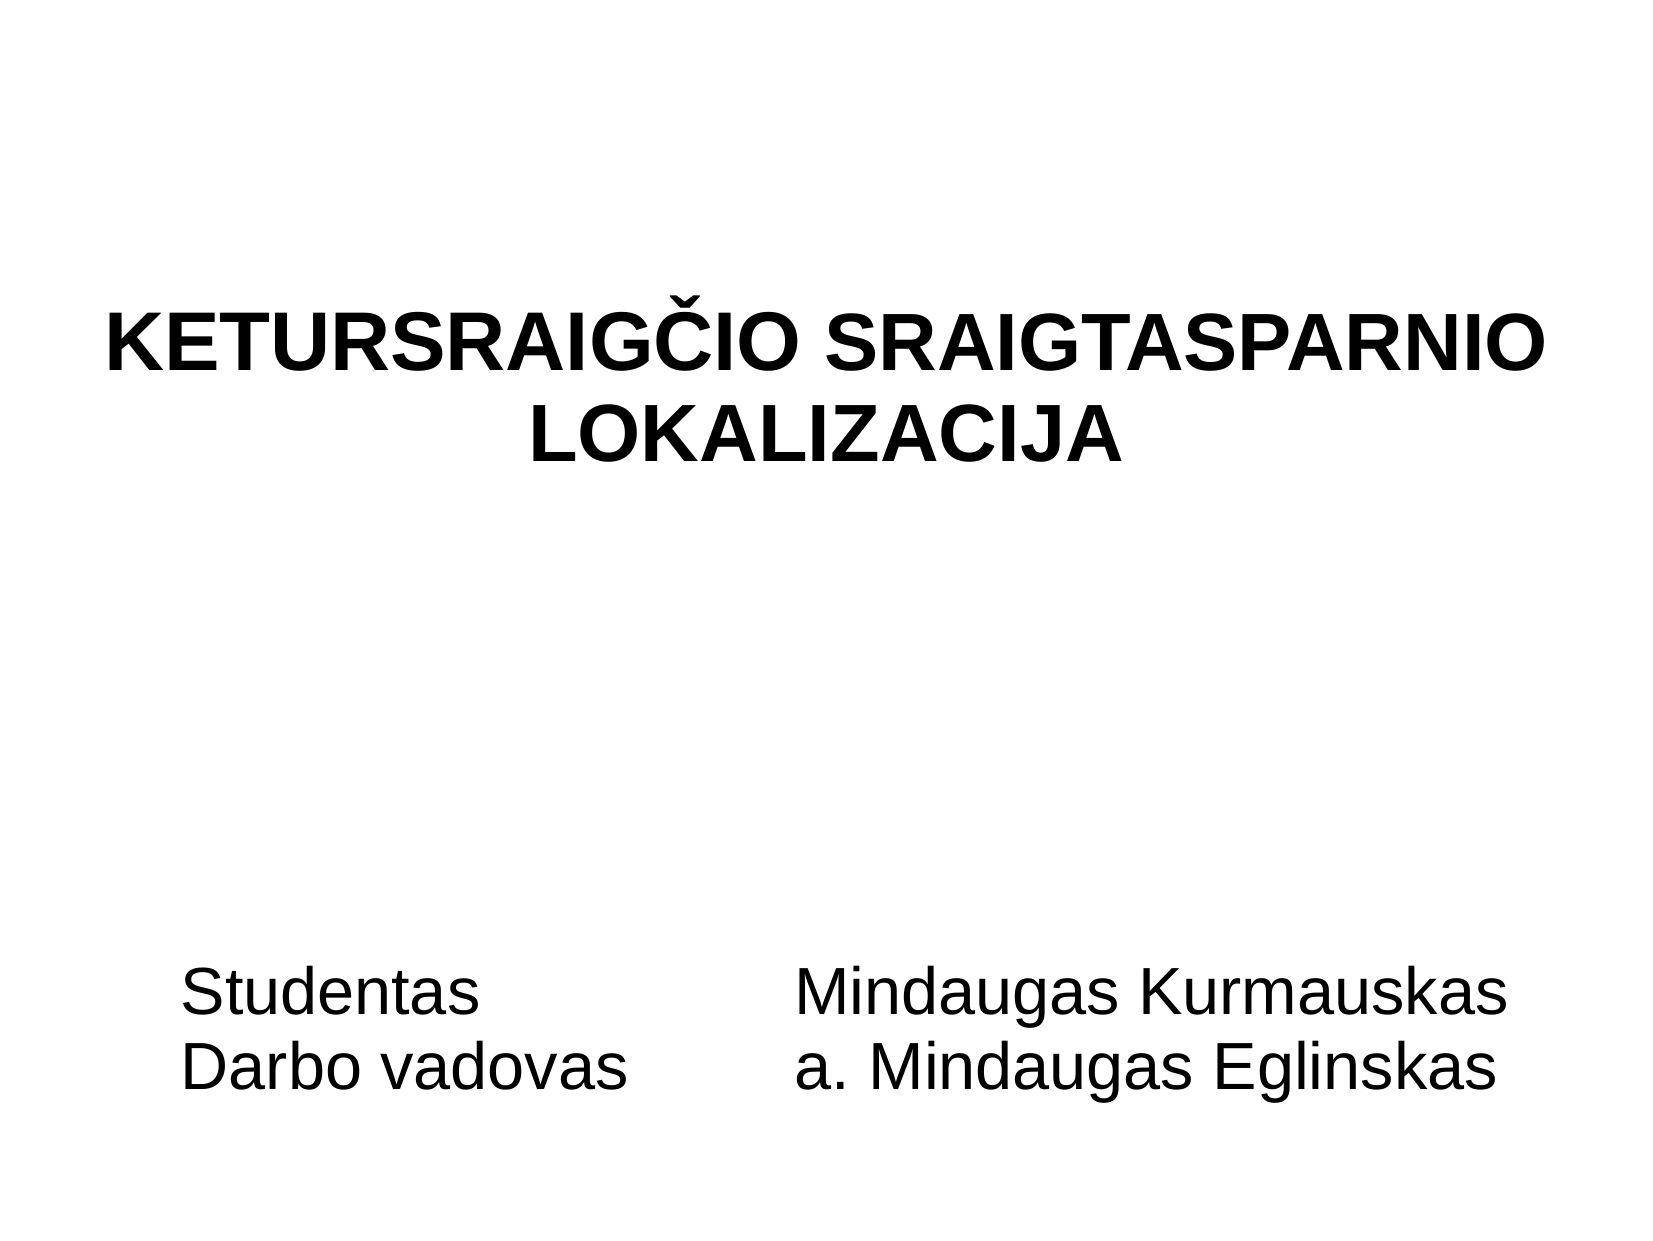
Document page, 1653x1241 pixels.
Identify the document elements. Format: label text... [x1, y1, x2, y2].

subtitle Studentas Mindaugas Kurmauskas Darbo vadovas a. Mindaugas Eglinskas [180, 884, 1515, 1170]
title KETURSRAIGČIO SRAIGTASPARNIO LOKALIZACIJA [82, 49, 1571, 721]
